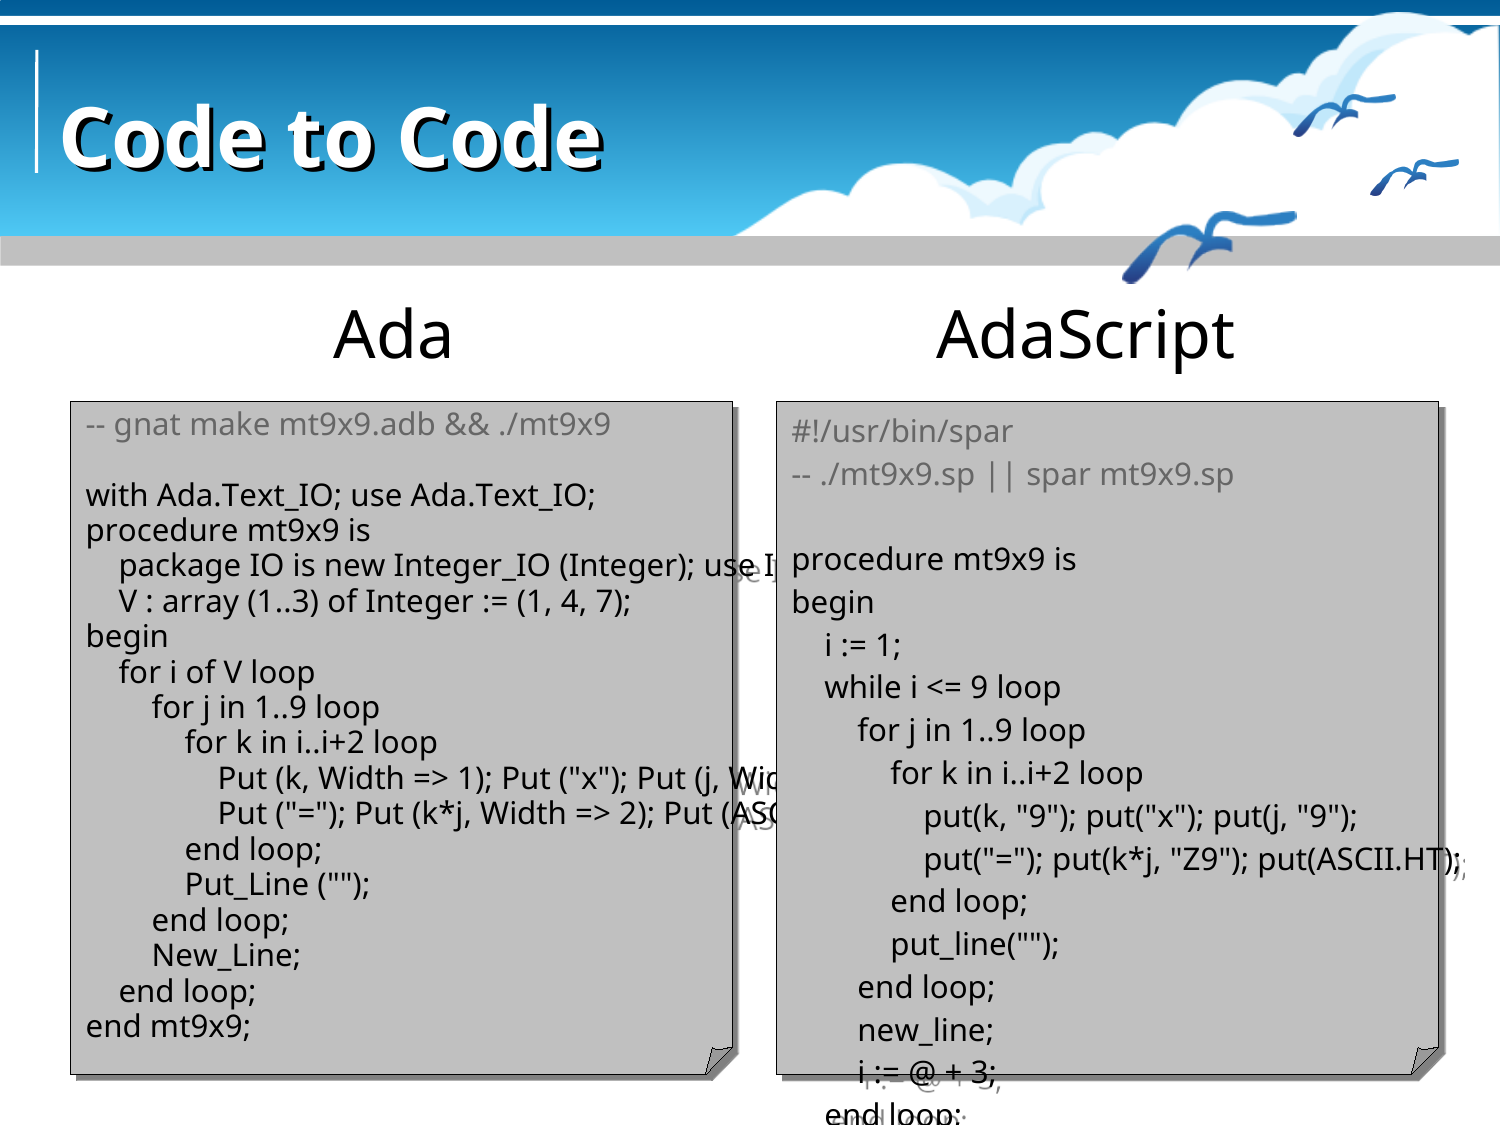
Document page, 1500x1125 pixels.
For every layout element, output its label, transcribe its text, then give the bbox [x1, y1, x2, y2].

text_box Ada [318, 283, 497, 388]
picture [730, 12, 1500, 283]
text_box -- gnat make mt9x9.adb && ./mt9x9 with Ada.Text_IO; use Ada.Text_IO; procedure mt9x9 is package IO is new Integer_IO (Integer); use IO; V : array (1..3) of Integer := (1, 4, 7); begin for i of V loop for j in 1..9 loop for k in i..i+2 loop Put (k, Width => 1); Put ("x"); Put (j, Width => 1); Put ("="); Put (k*j, Width => 2); Put (ASCII.HT); end loop; Put_Line (""); end loop; New_Line; end loop; end mt9x9; [70, 401, 733, 1075]
text_box AdaScript [921, 283, 1300, 388]
title Code to Code [59, 86, 1465, 186]
text_box #!/usr/bin/spar -- ./mt9x9.sp || spar mt9x9.sp procedure mt9x9 is begin i := 1; while i <= 9 loop for j in 1..9 loop for k in i..i+2 loop put(k, "9"); put("x"); put(j, "9"); put("="); put(k*j, "Z9"); put(ASCII.HT); end loop; put_line(""); end loop; new_line; i := @ + 3; end loop; end mt9x9; [776, 401, 1439, 1075]
